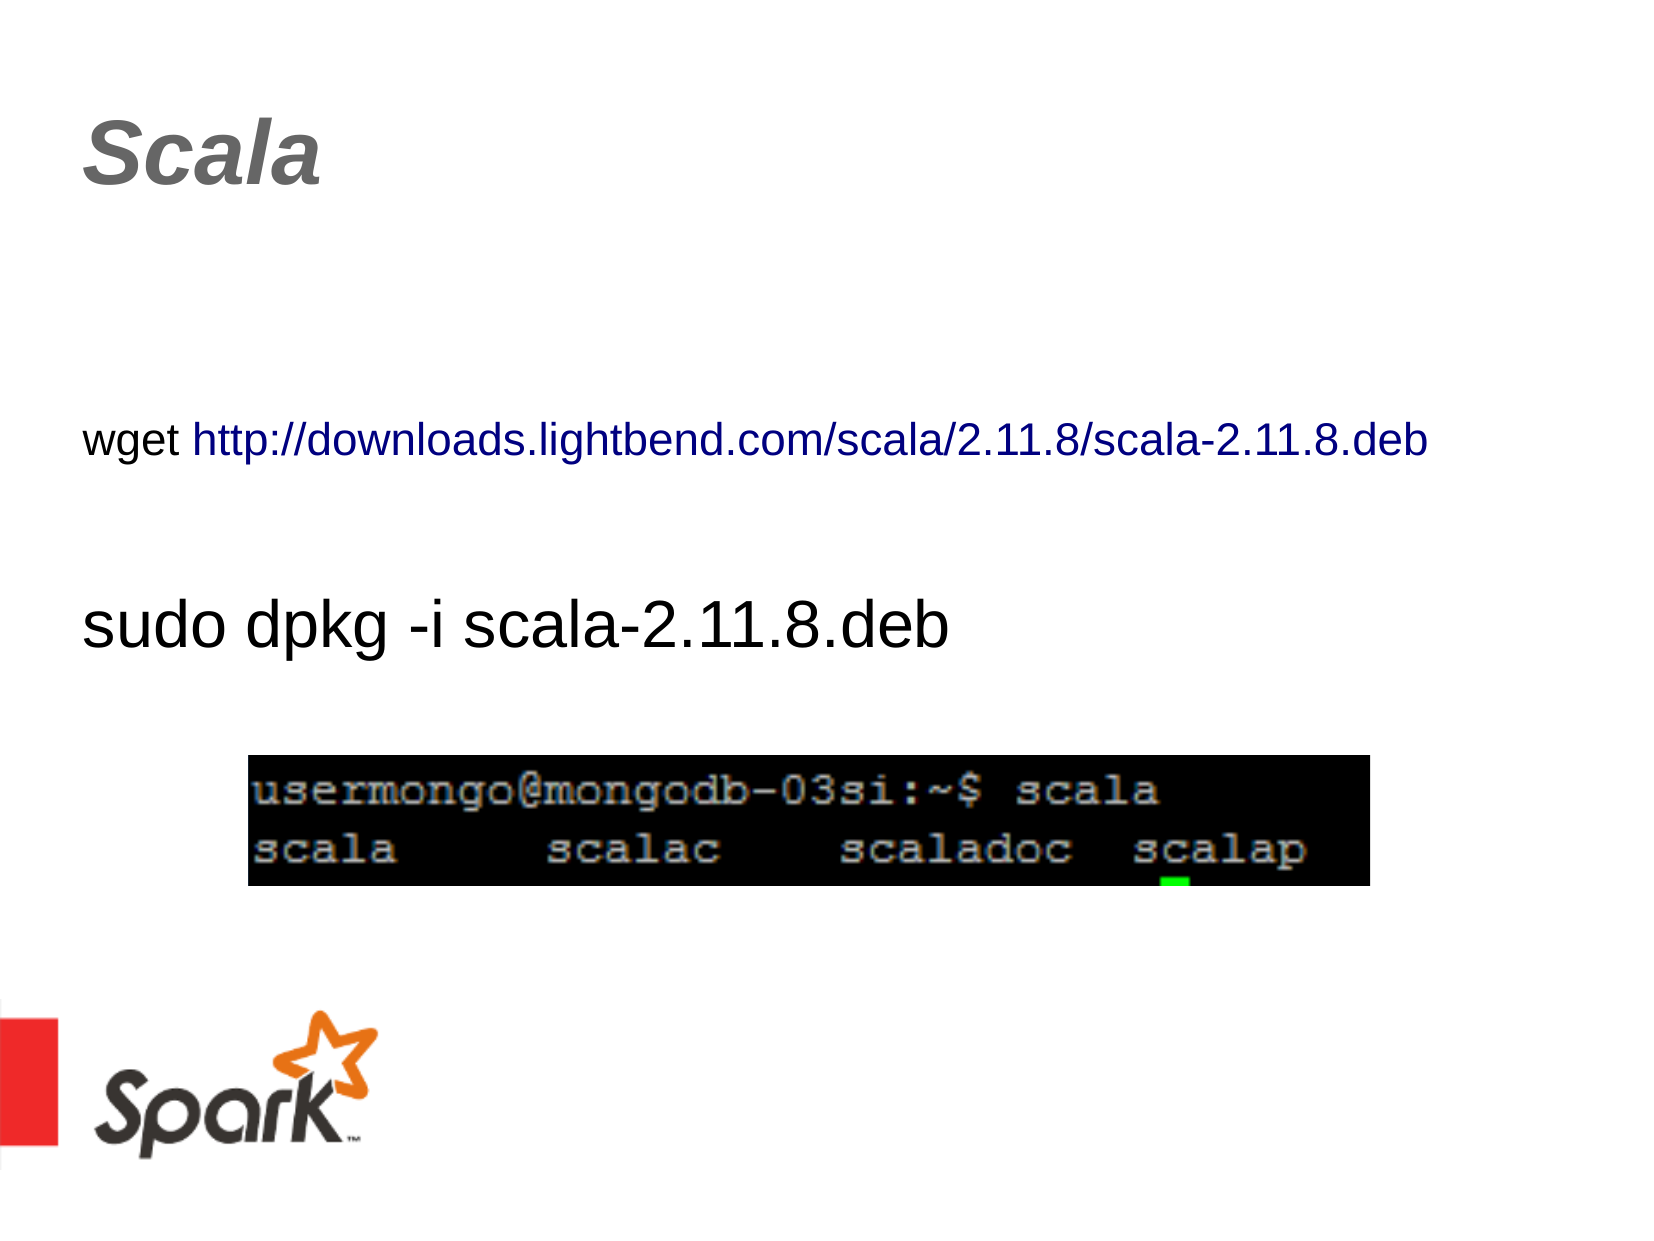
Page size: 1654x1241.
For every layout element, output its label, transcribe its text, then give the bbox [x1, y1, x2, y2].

title Scala [82, 49, 1571, 257]
picture [248, 755, 1371, 886]
subtitle wget http://downloads.lightbend.com/scala/2.11.8/scala-2.11.8.deb sudo dpkg -i scala-2.11.8.deb [82, 290, 1571, 1010]
picture [0, 999, 392, 1170]
